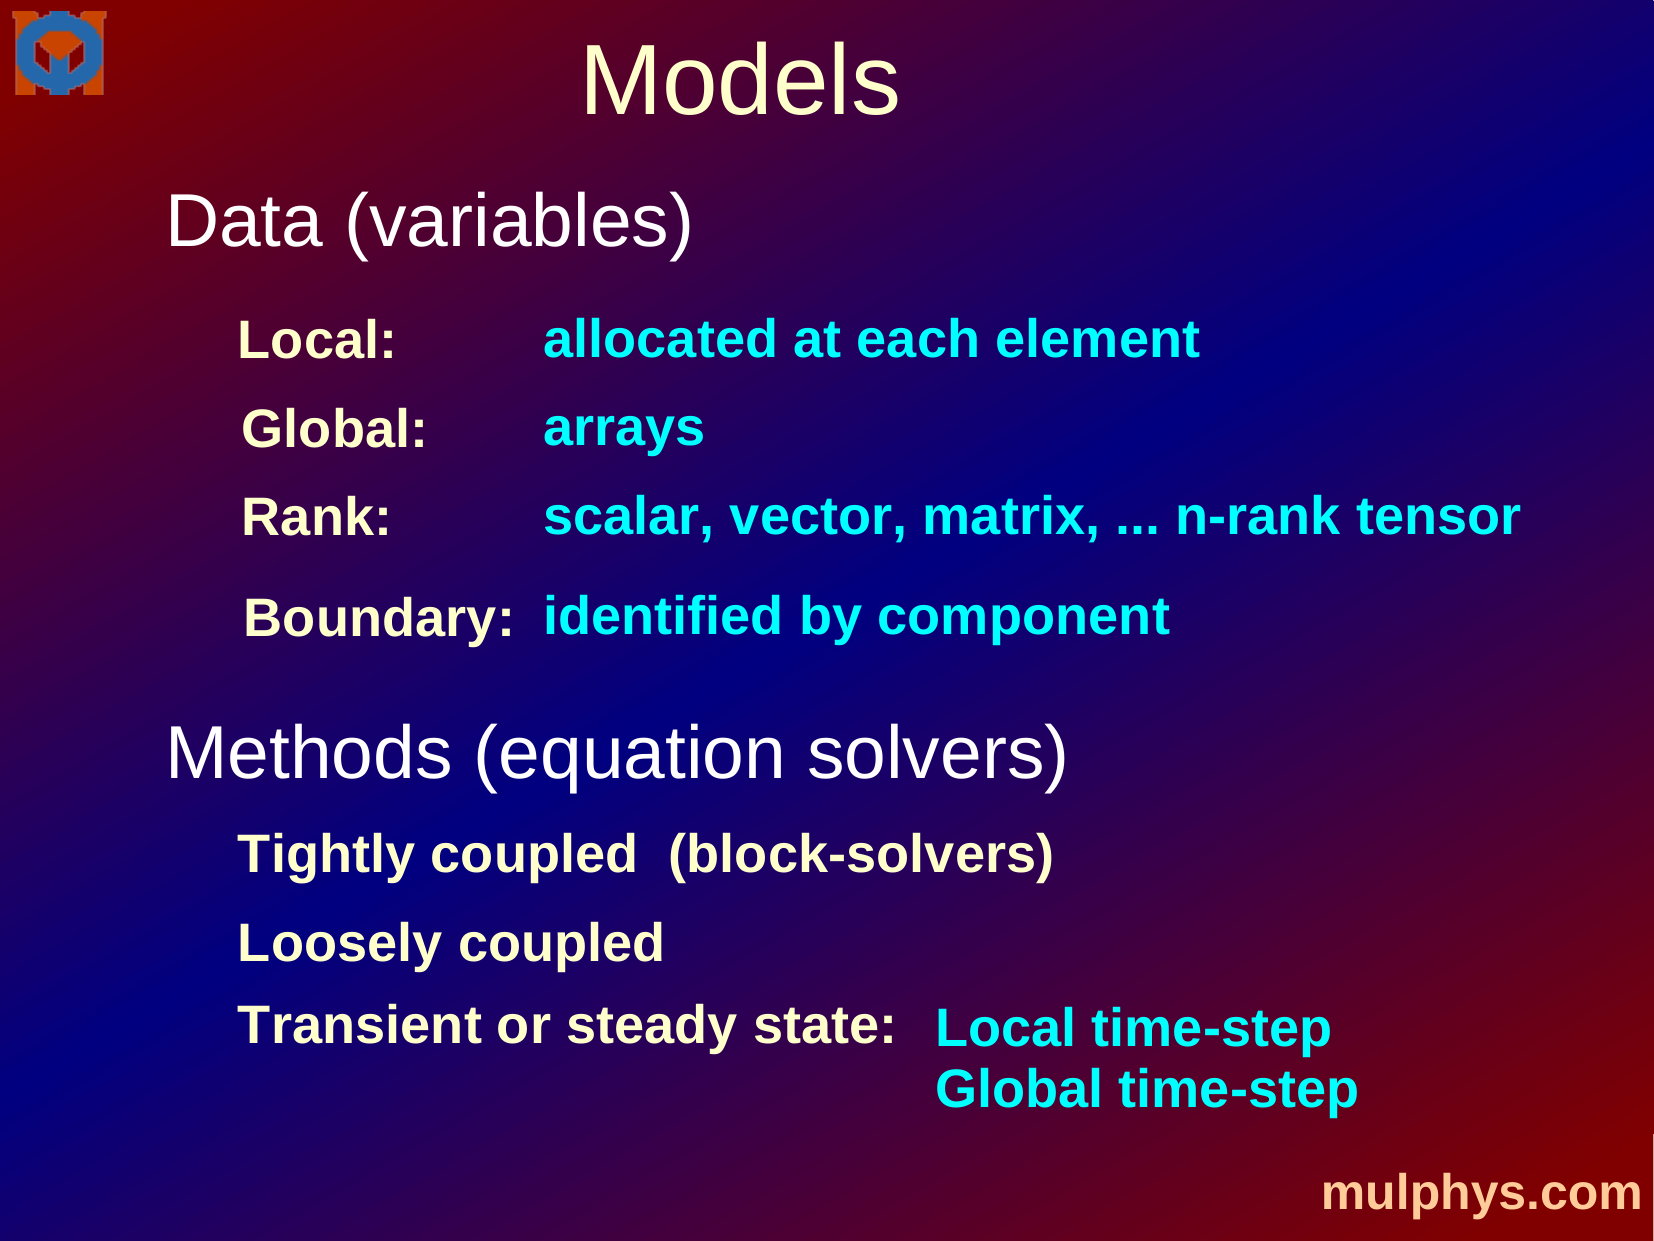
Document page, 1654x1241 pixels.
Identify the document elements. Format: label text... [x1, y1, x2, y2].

text_box identified by component [543, 585, 1280, 662]
text_box Methods (equation solvers) [165, 710, 1274, 804]
text_box arrays [543, 396, 1439, 473]
text_box Data (variables) [165, 178, 1274, 272]
text_box mulphys.com [1320, 1164, 1644, 1230]
text_box Rank: [241, 486, 454, 566]
text_box Loosely coupled [237, 912, 697, 992]
text_box Boundary: [243, 587, 546, 667]
text_box Local: [237, 309, 450, 389]
text_box scalar, vector, matrix, ... n-rank tensor [543, 485, 1524, 562]
text_box Transient or steady state: [237, 995, 929, 1075]
text_box Local time-step Global time-step [934, 997, 1492, 1138]
text_box Tightly coupled (block-solvers) [237, 823, 1086, 903]
text_box allocated at each element [543, 307, 1439, 384]
text_box Global: [241, 398, 474, 478]
title Models [144, 11, 1336, 149]
picture [11, 11, 110, 95]
